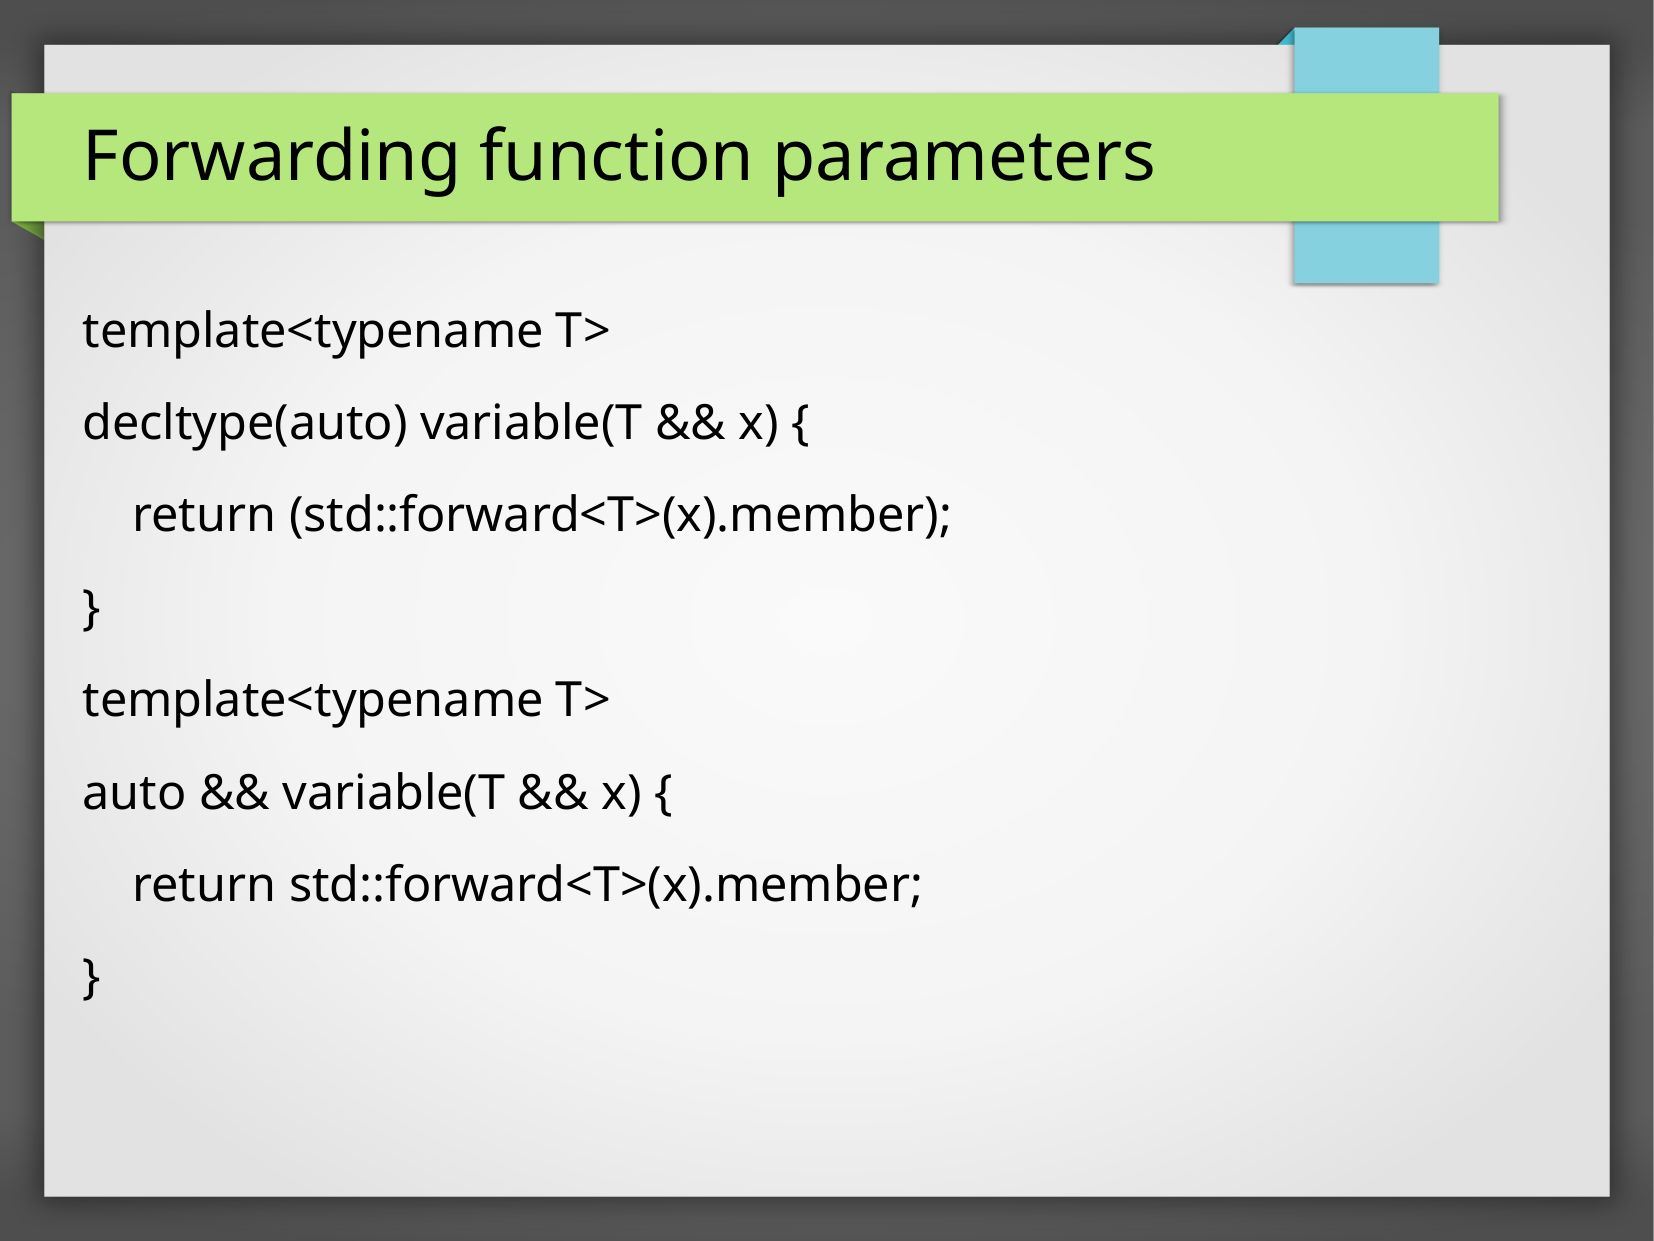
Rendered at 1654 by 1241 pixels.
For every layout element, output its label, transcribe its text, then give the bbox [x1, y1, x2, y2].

list template<typename T> decltype(auto) variable(T && x) { return (std::forward<T>(x).member); } template<typename T> auto && variable(T && x) { return std::forward<T>(x).member; } [82, 295, 1571, 1015]
title Forwarding function parameters [82, 94, 1546, 213]
picture [0, 0, 1654, 1241]
